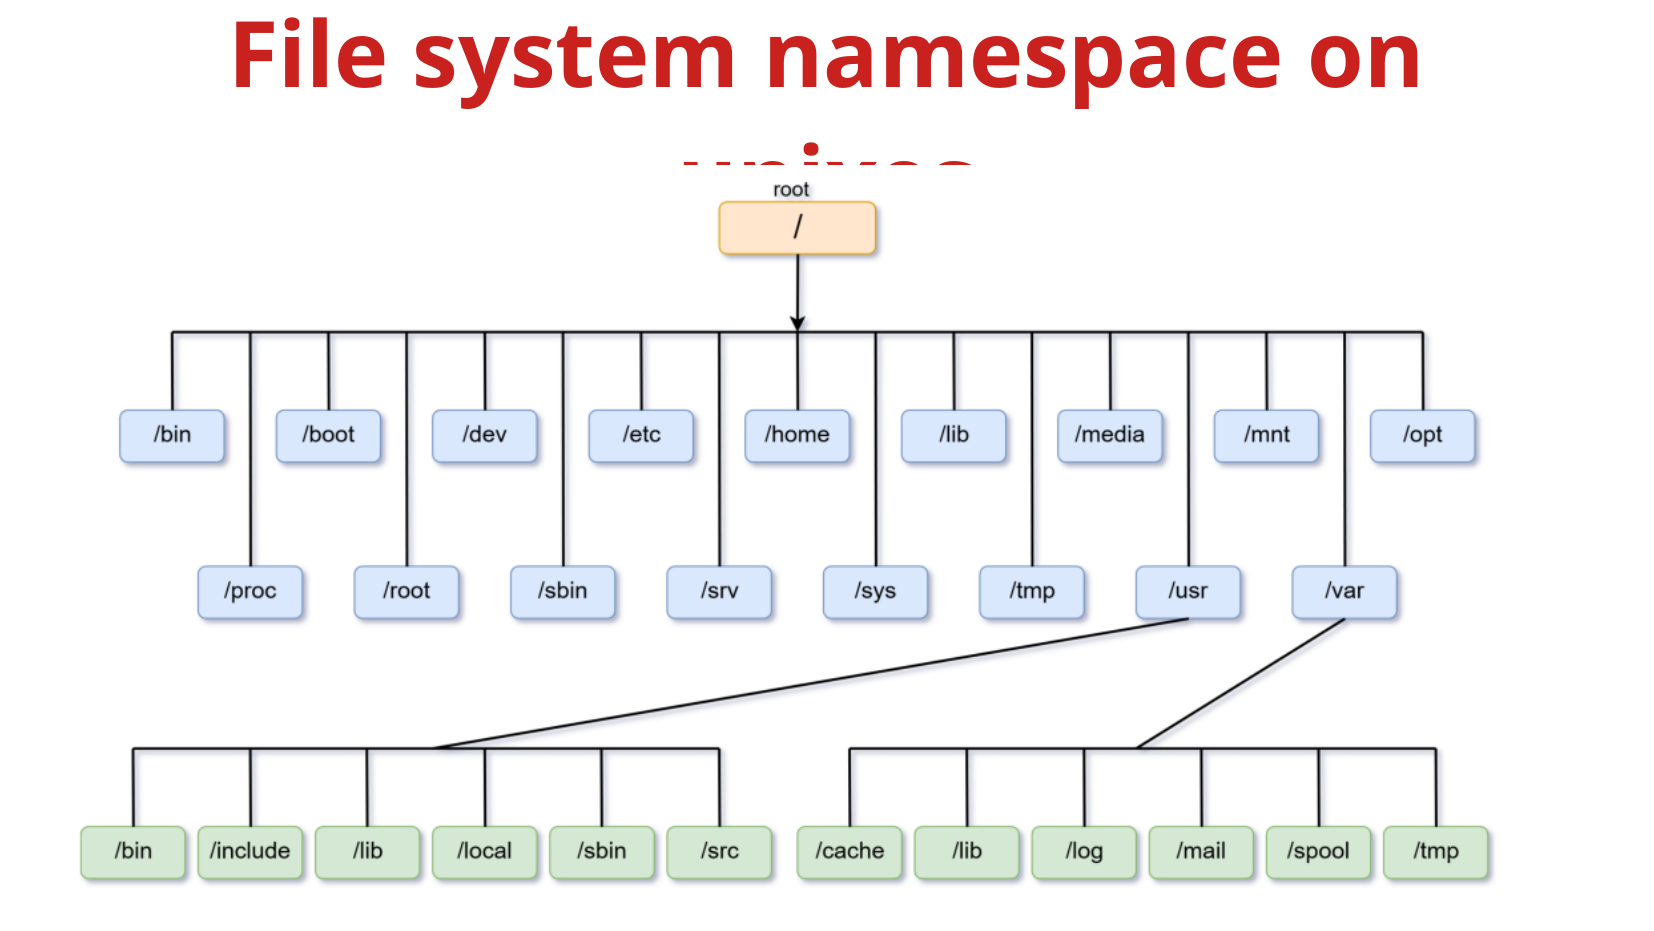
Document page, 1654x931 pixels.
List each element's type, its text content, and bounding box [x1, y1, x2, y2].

title File system namespace on unixes [82, 37, 1571, 193]
picture [70, 165, 1507, 899]
